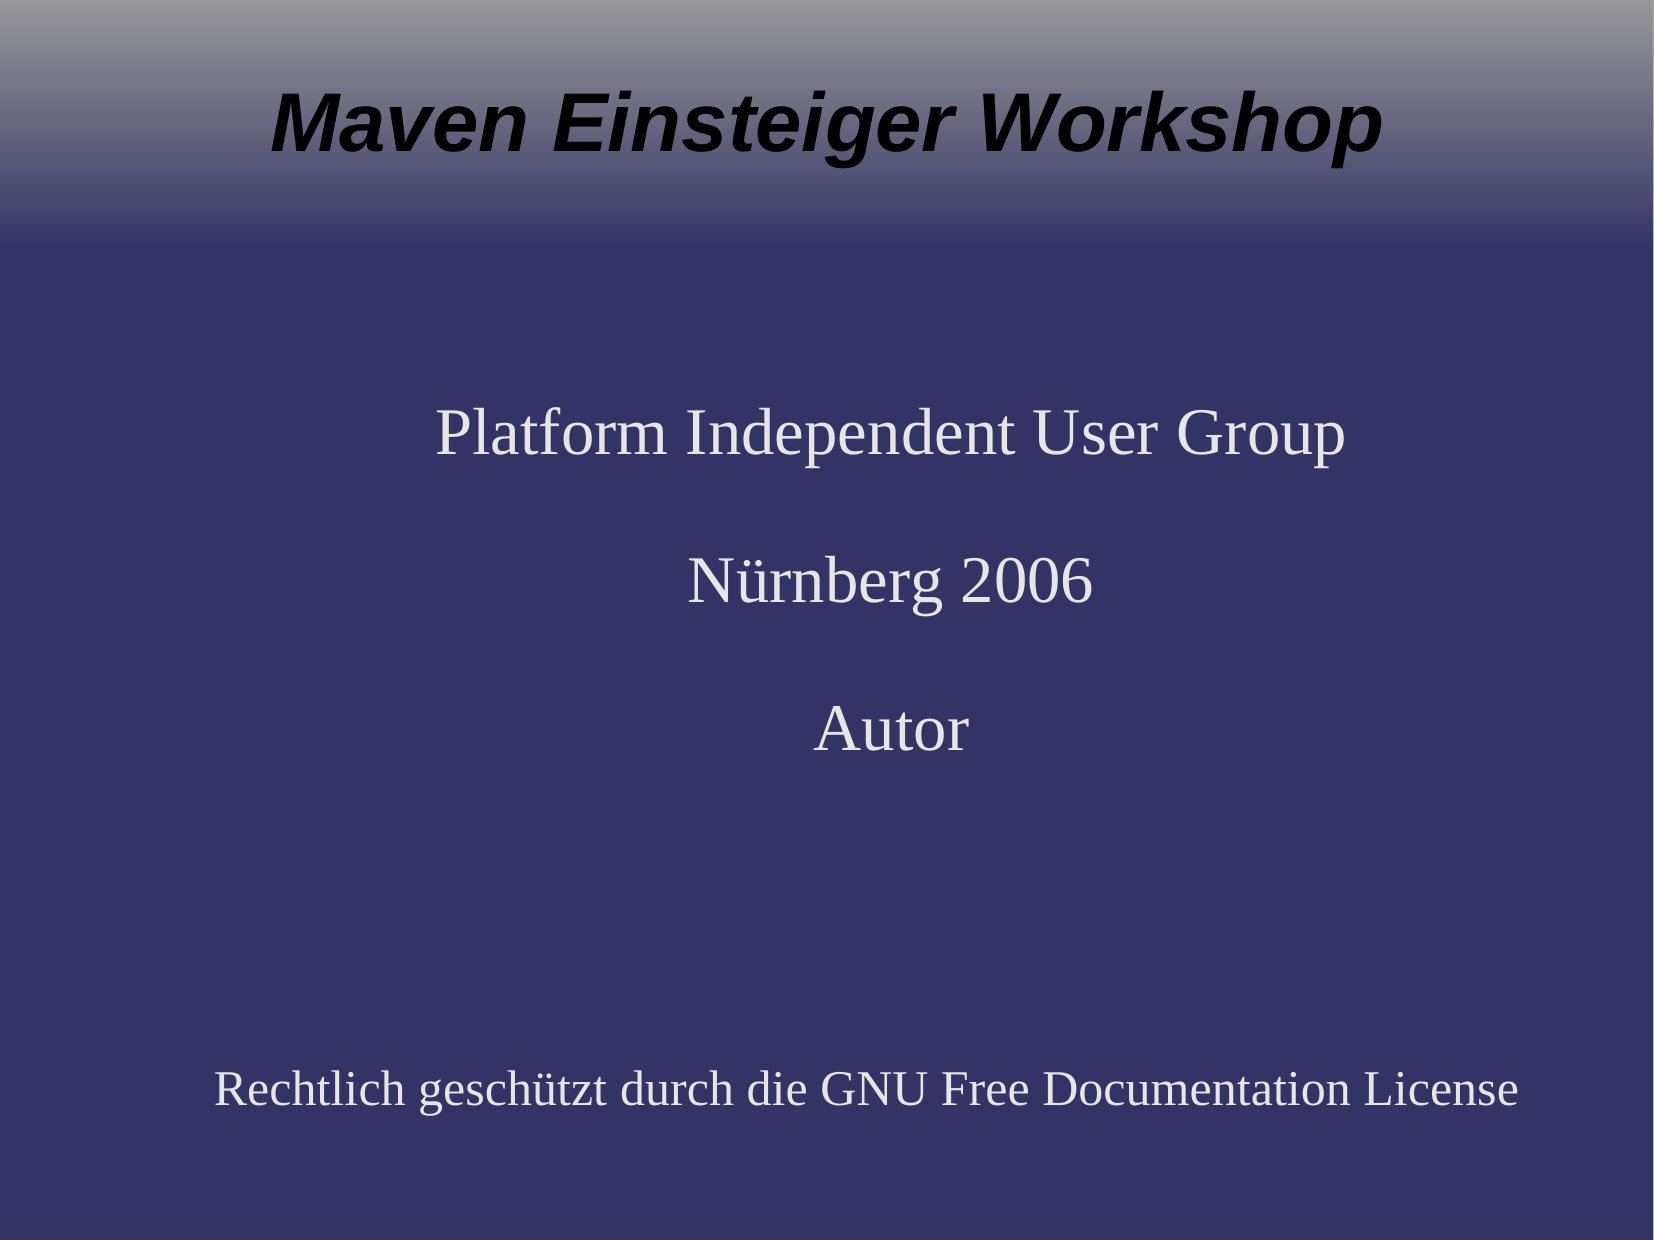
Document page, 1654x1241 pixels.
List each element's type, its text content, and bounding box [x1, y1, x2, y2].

subtitle Platform Independent User Group Nürnberg 2006 Autor Thomas Michel Rechtlich geschützt durch die GNU Free Documentation License [178, 364, 1570, 1147]
title Maven Einsteiger Workshop [121, 19, 1534, 227]
